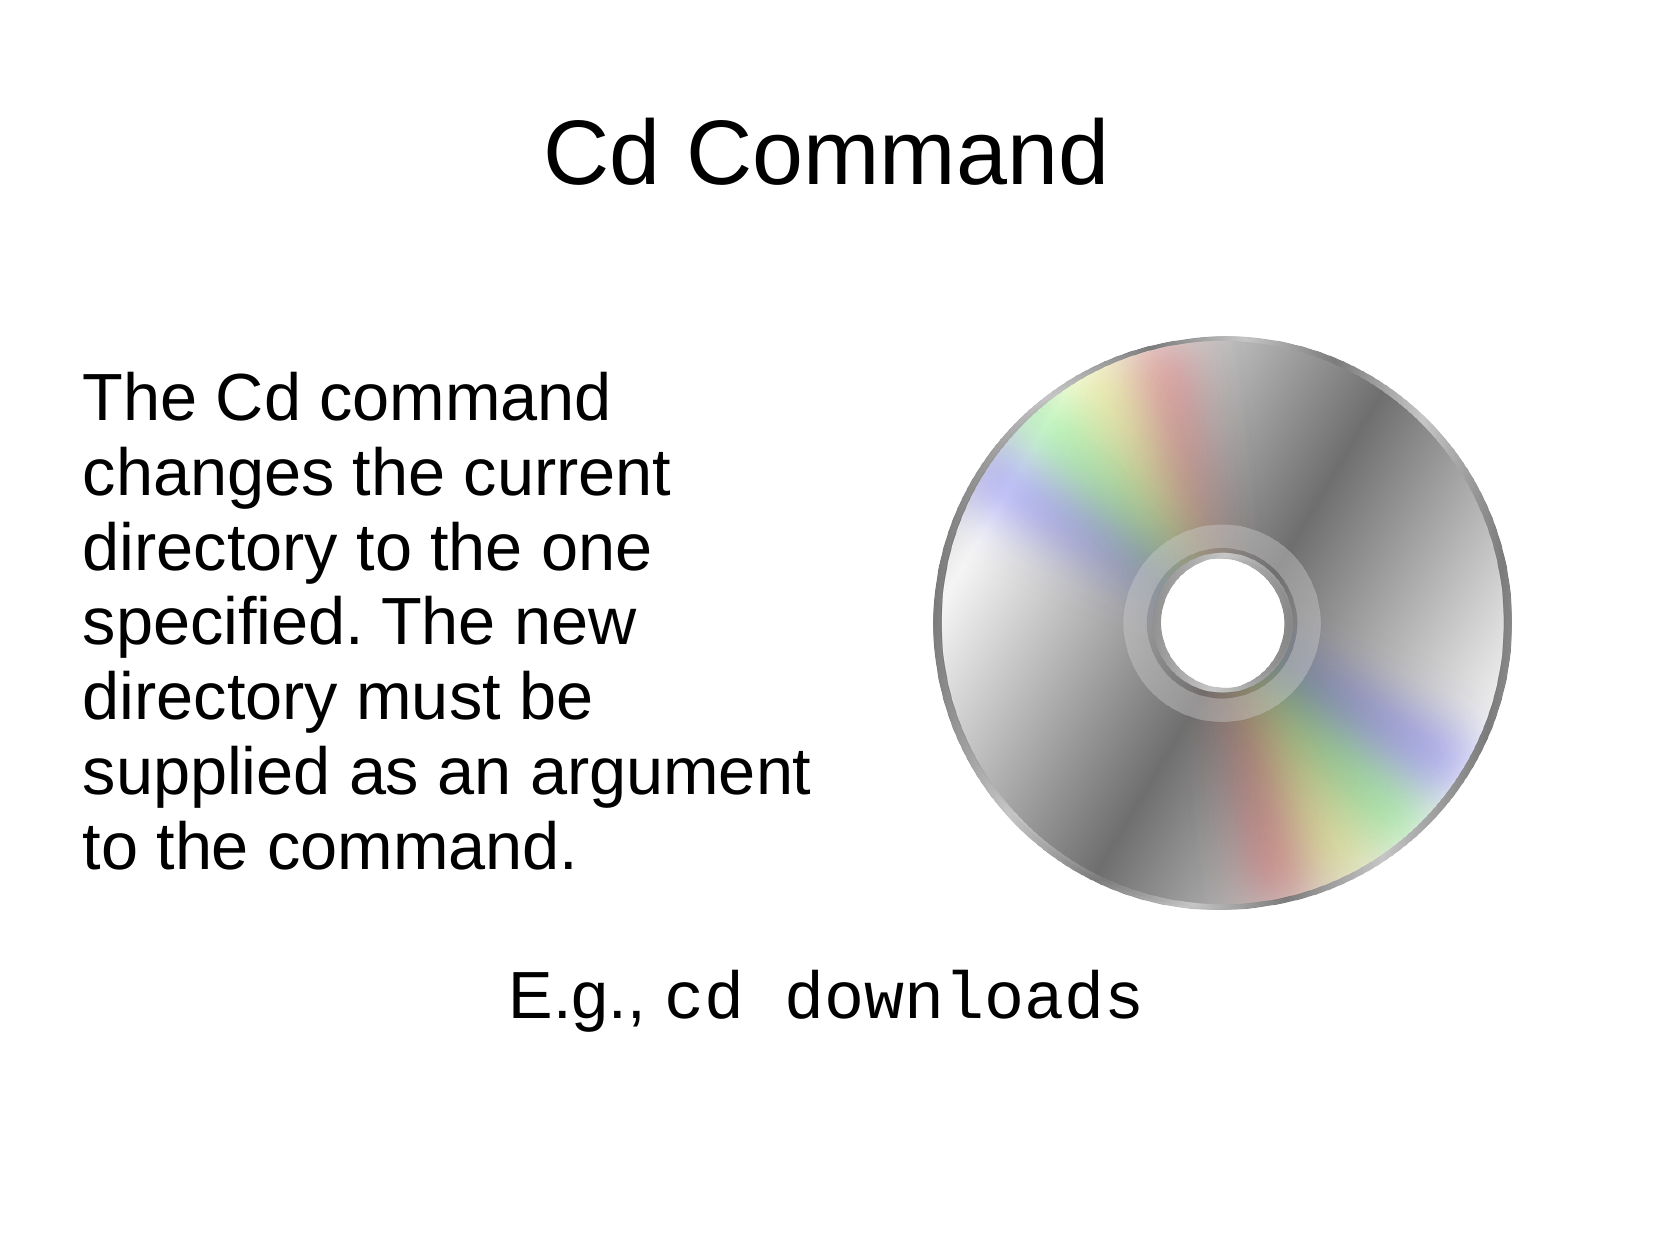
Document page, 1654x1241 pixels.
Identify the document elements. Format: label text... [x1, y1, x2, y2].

title Cd Command [82, 49, 1571, 257]
subtitle The Cd command changes the current directory to the one specified. The new directory must be supplied as an argument to the command. E.g., cd downloads [82, 290, 1571, 1109]
picture [933, 336, 1512, 910]
